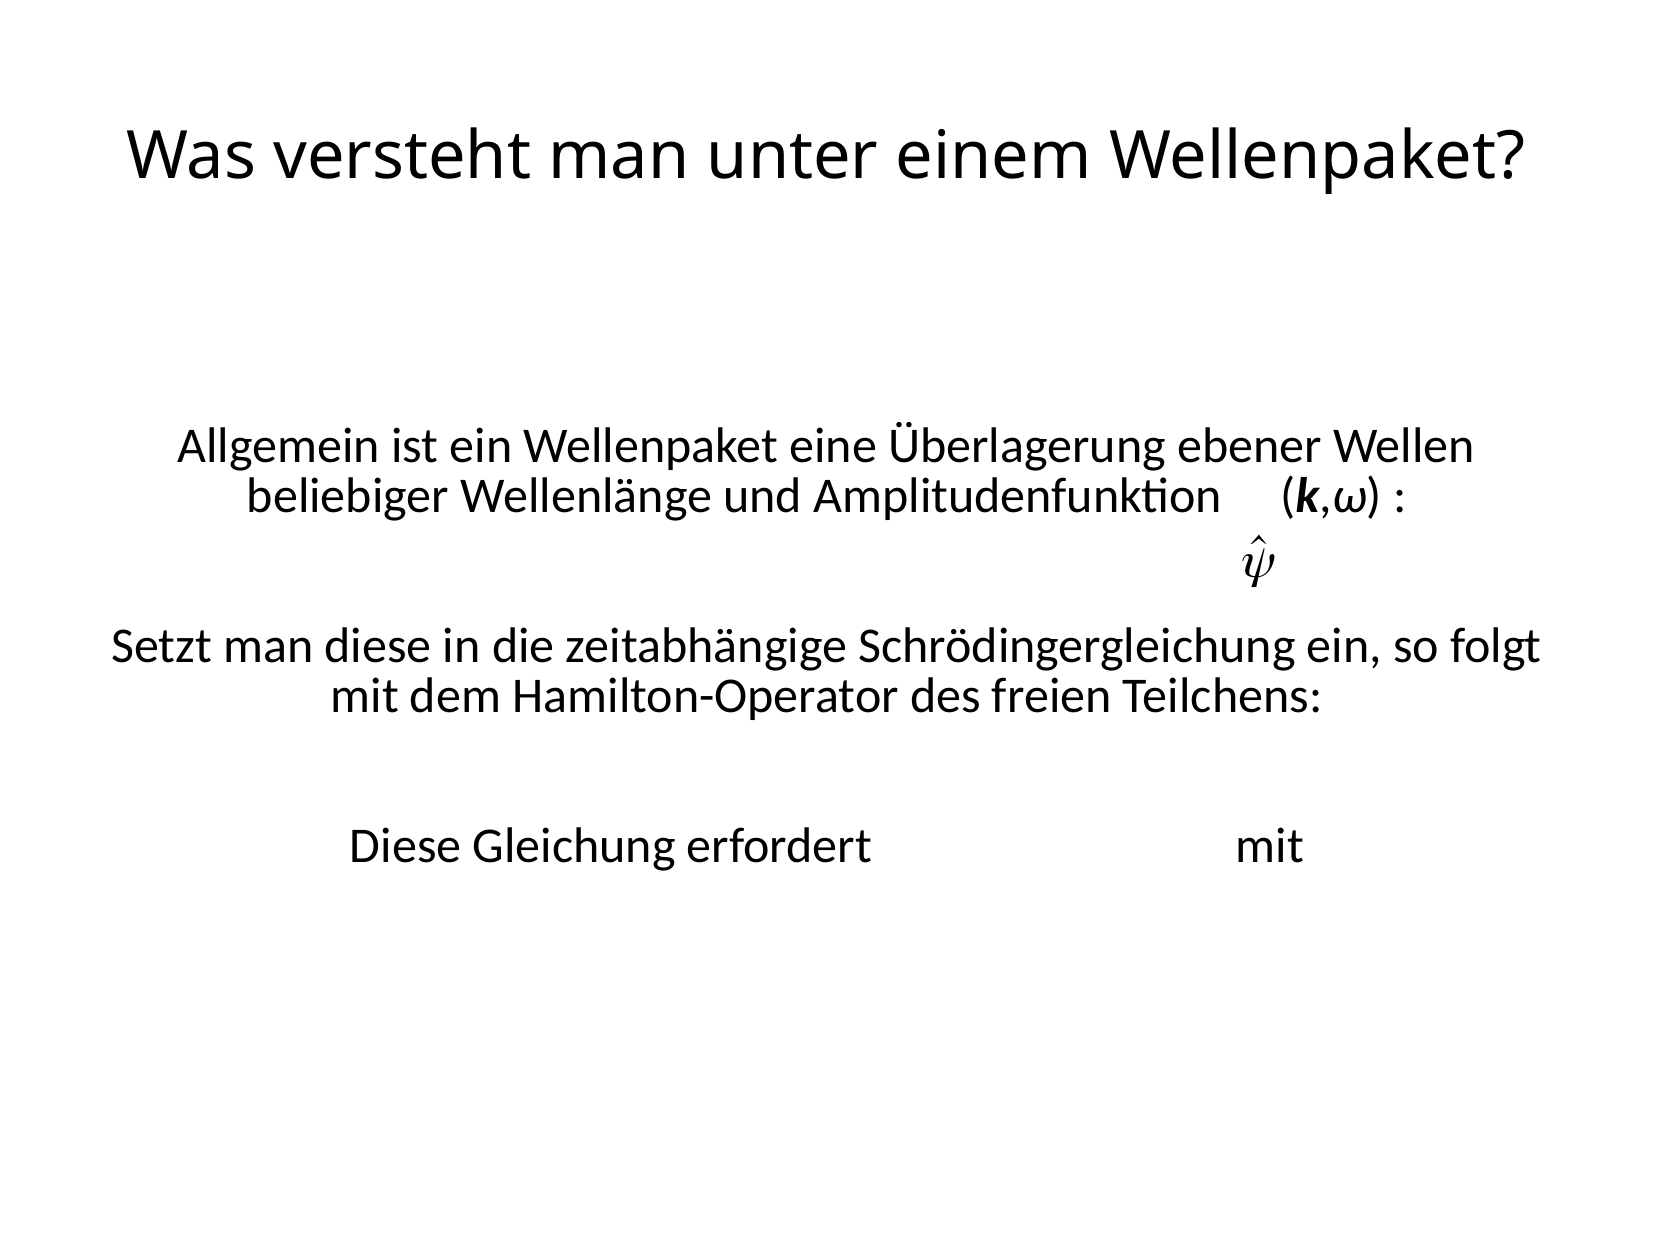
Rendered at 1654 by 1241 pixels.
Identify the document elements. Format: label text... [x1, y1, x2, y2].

subtitle Allgemein ist ein Wellenpaket eine Überlagerung ebener Wellen beliebiger Wellenlänge und Amplitudenfunktion (k,ω) : Setzt man diese in die zeitabhängige Schrödingergleichung ein, so folgt mit dem Hamilton-Operator des freien Teilchens: Diese Gleichung erfordert mit [82, 290, 1571, 1010]
chart [1231, 532, 1284, 590]
title Was versteht man unter einem Wellenpaket? [82, 49, 1571, 257]
